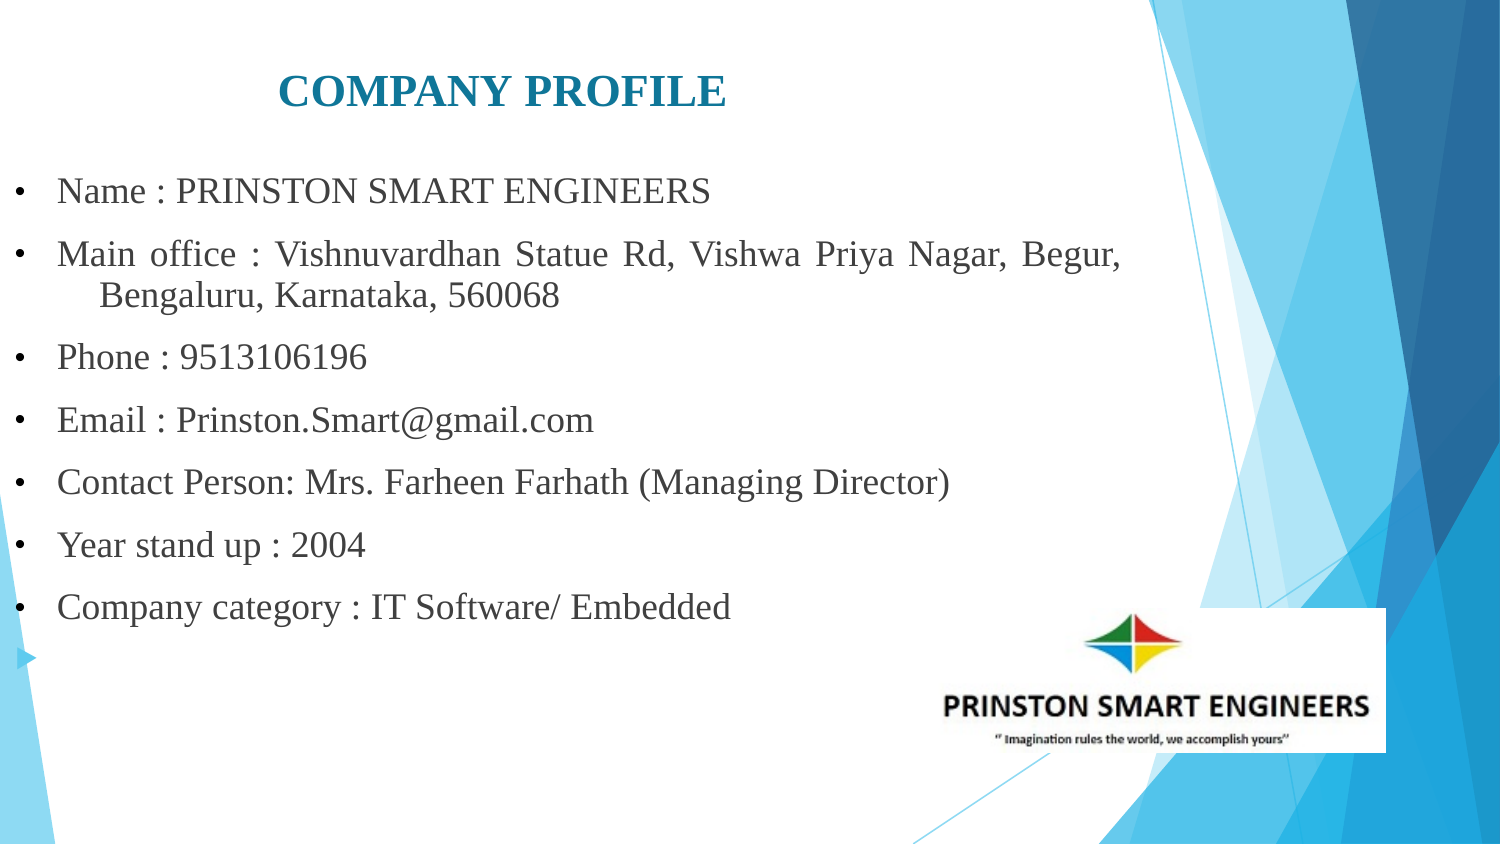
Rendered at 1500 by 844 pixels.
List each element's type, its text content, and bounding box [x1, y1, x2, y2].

picture [916, 608, 1386, 753]
list Name : PRINSTON SMART ENGINEERS Main office : Vishnuvardhan Statue Rd, Vishwa Priya Nagar, Begur, Bengaluru, Karnataka, 560068 Phone : 9513106196 Email : Prinston.Smart@gmail.com Contact Person: Mrs. Farheen Farhath (Managing Director) Year stand up : 2004 Company category : IT Software/ Embedded [0, 162, 1195, 806]
title COMPANY PROFILE [0, 58, 1006, 130]
